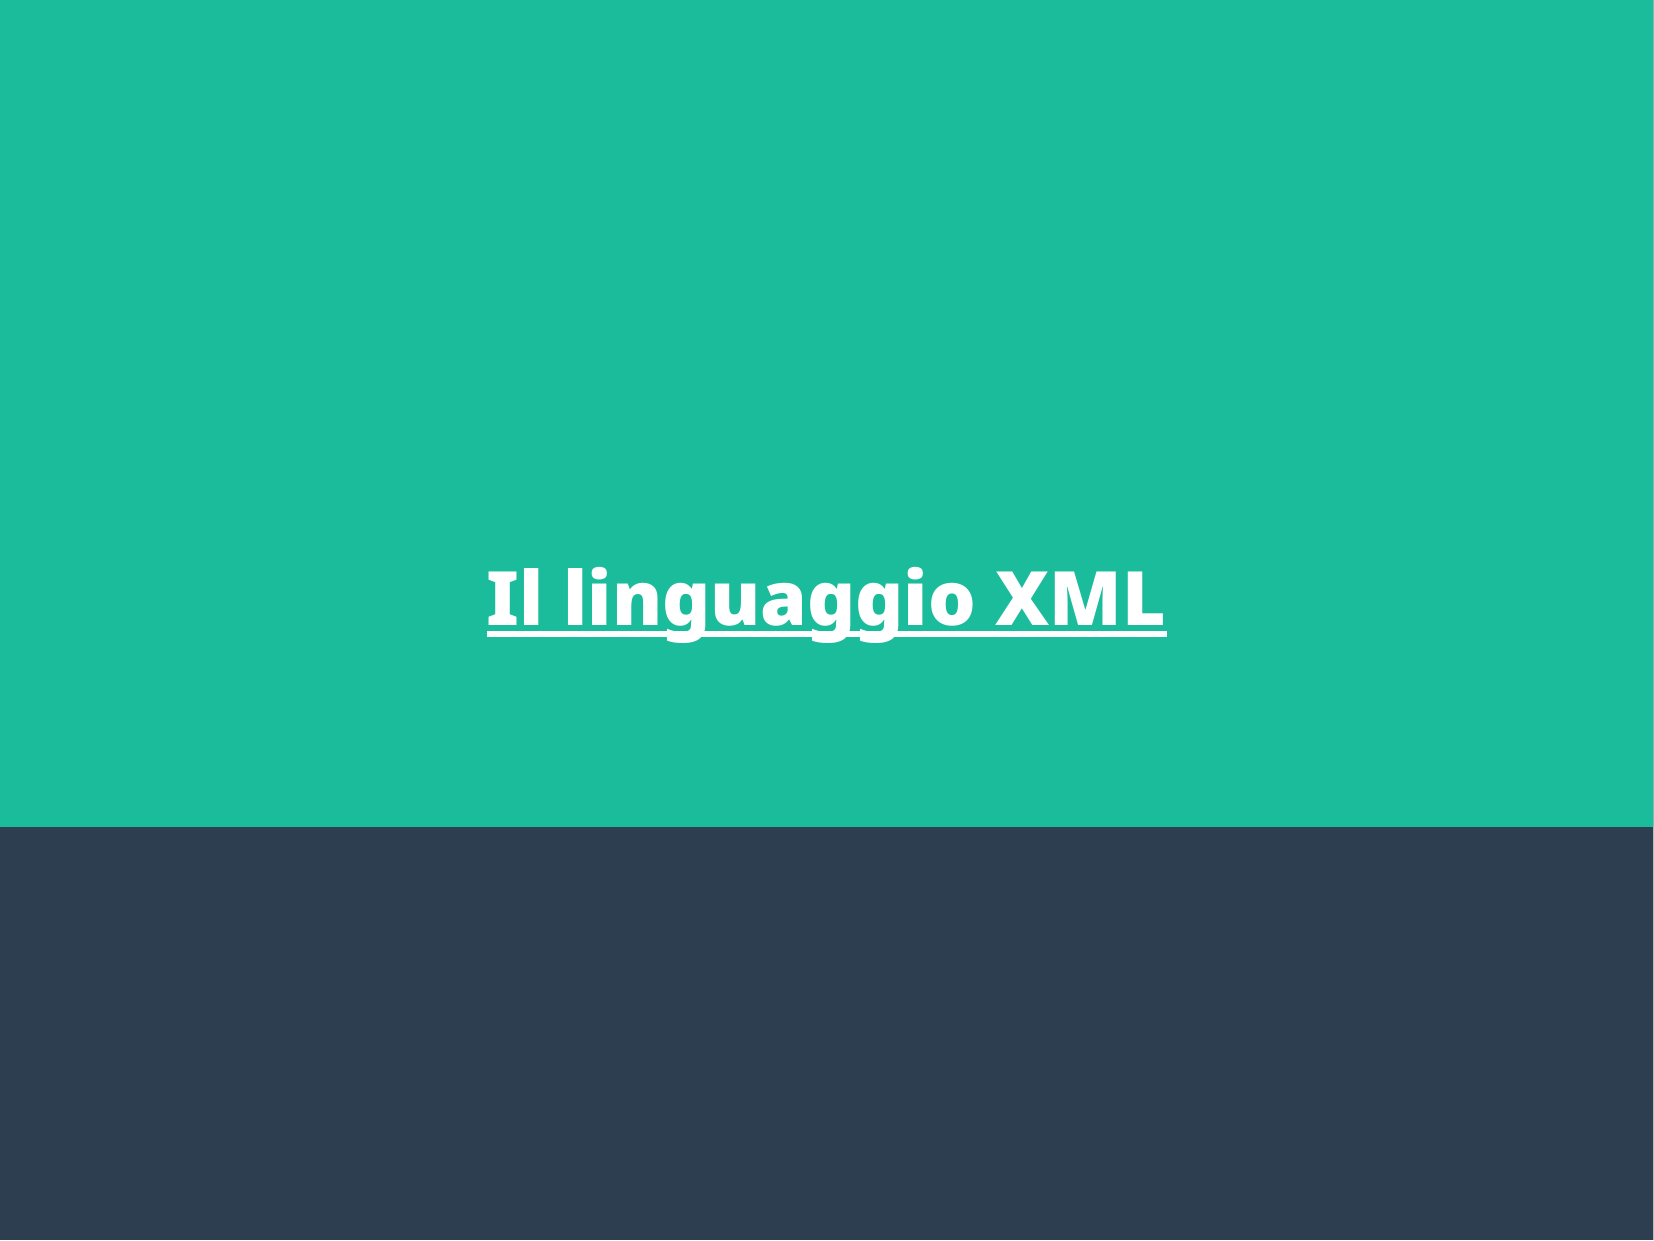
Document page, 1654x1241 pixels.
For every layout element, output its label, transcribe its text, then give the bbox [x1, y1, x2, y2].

title Il linguaggio XML [59, 492, 1595, 650]
